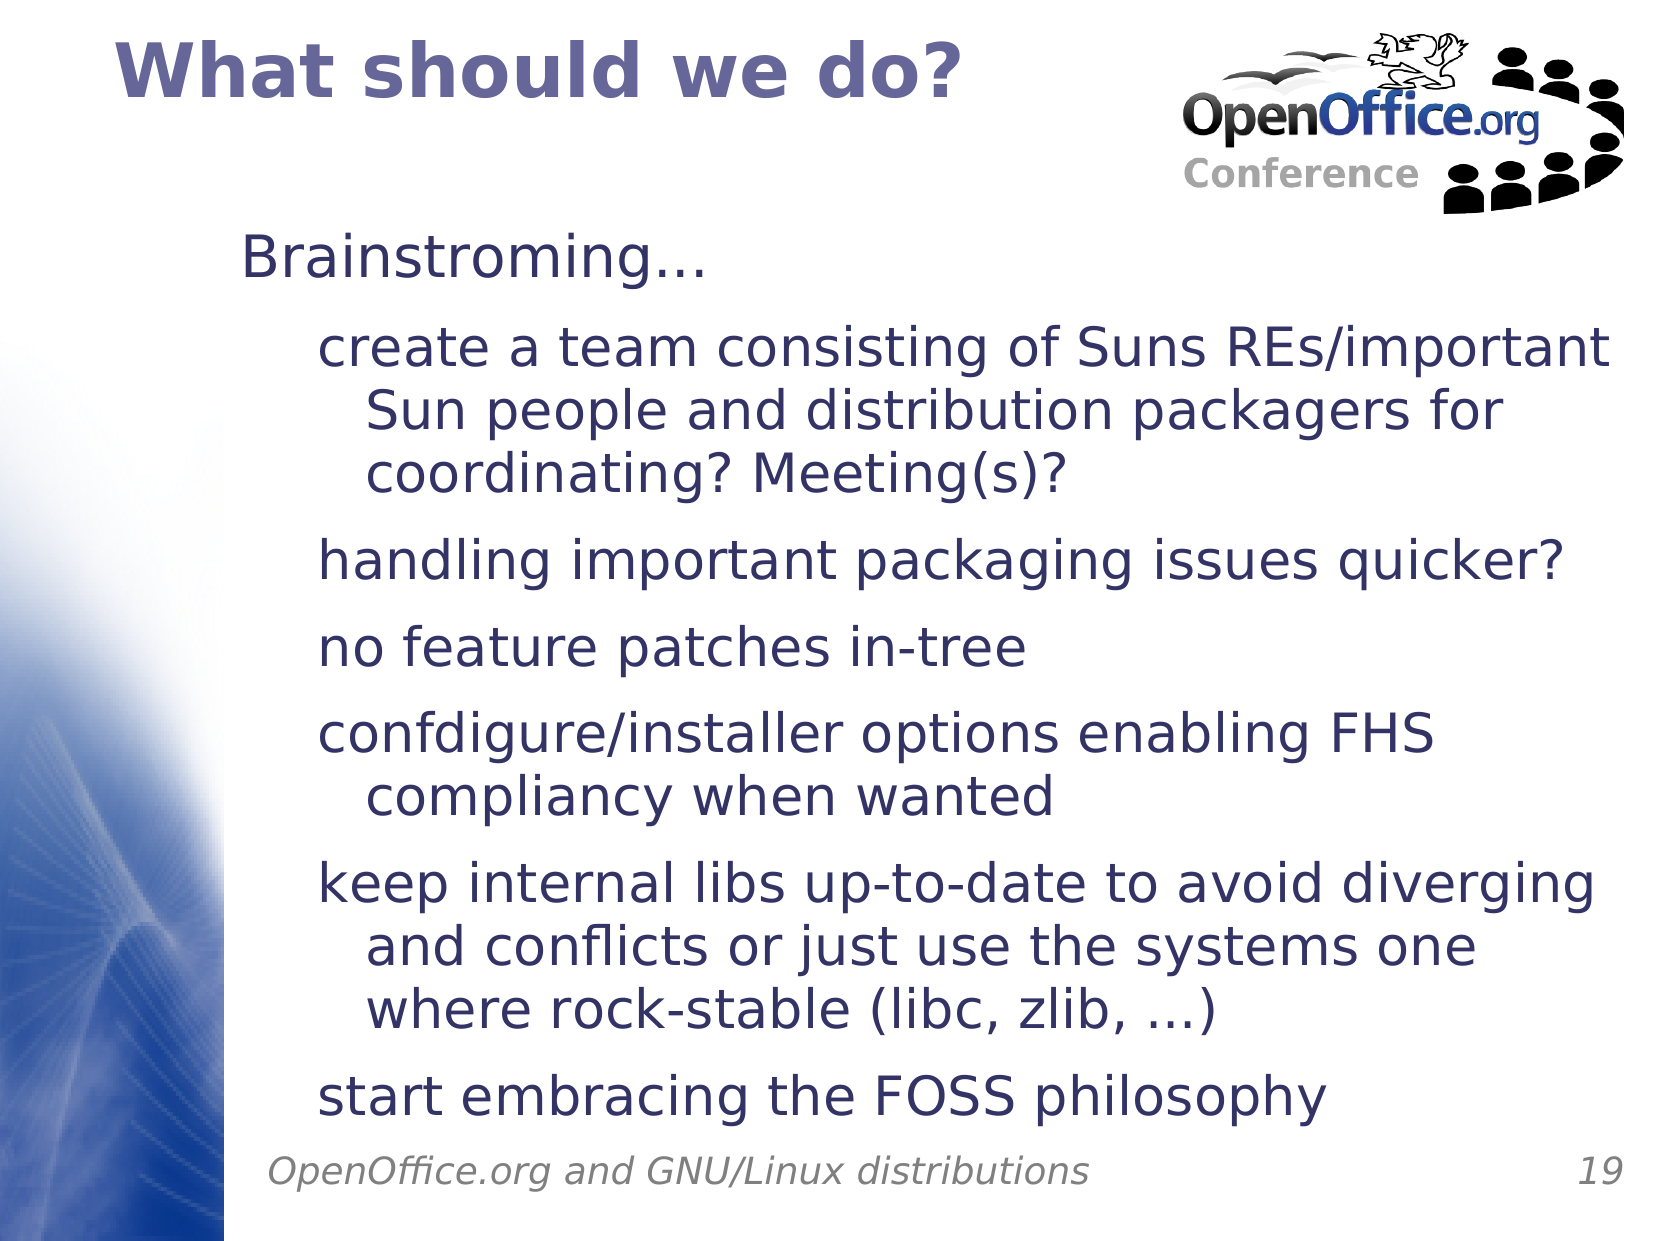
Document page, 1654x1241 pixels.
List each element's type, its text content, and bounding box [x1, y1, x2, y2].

picture [0, 0, 224, 1241]
title What should we do? [24, 22, 987, 121]
list Brainstroming... create a team consisting of Suns REs/important Sun people and distribution packagers for coordinating? Meeting(s)? handling important packaging issues quicker? no feature patches in-tree confdigure/installer options enabling FHS compliancy when wanted keep internal libs up-to-date to avoid diverging and conflicts or just use the systems one where rock-stable (libc, zlib, ...) start embracing the FOSS philosophy [223, 223, 1619, 1128]
picture [1183, 33, 1624, 214]
